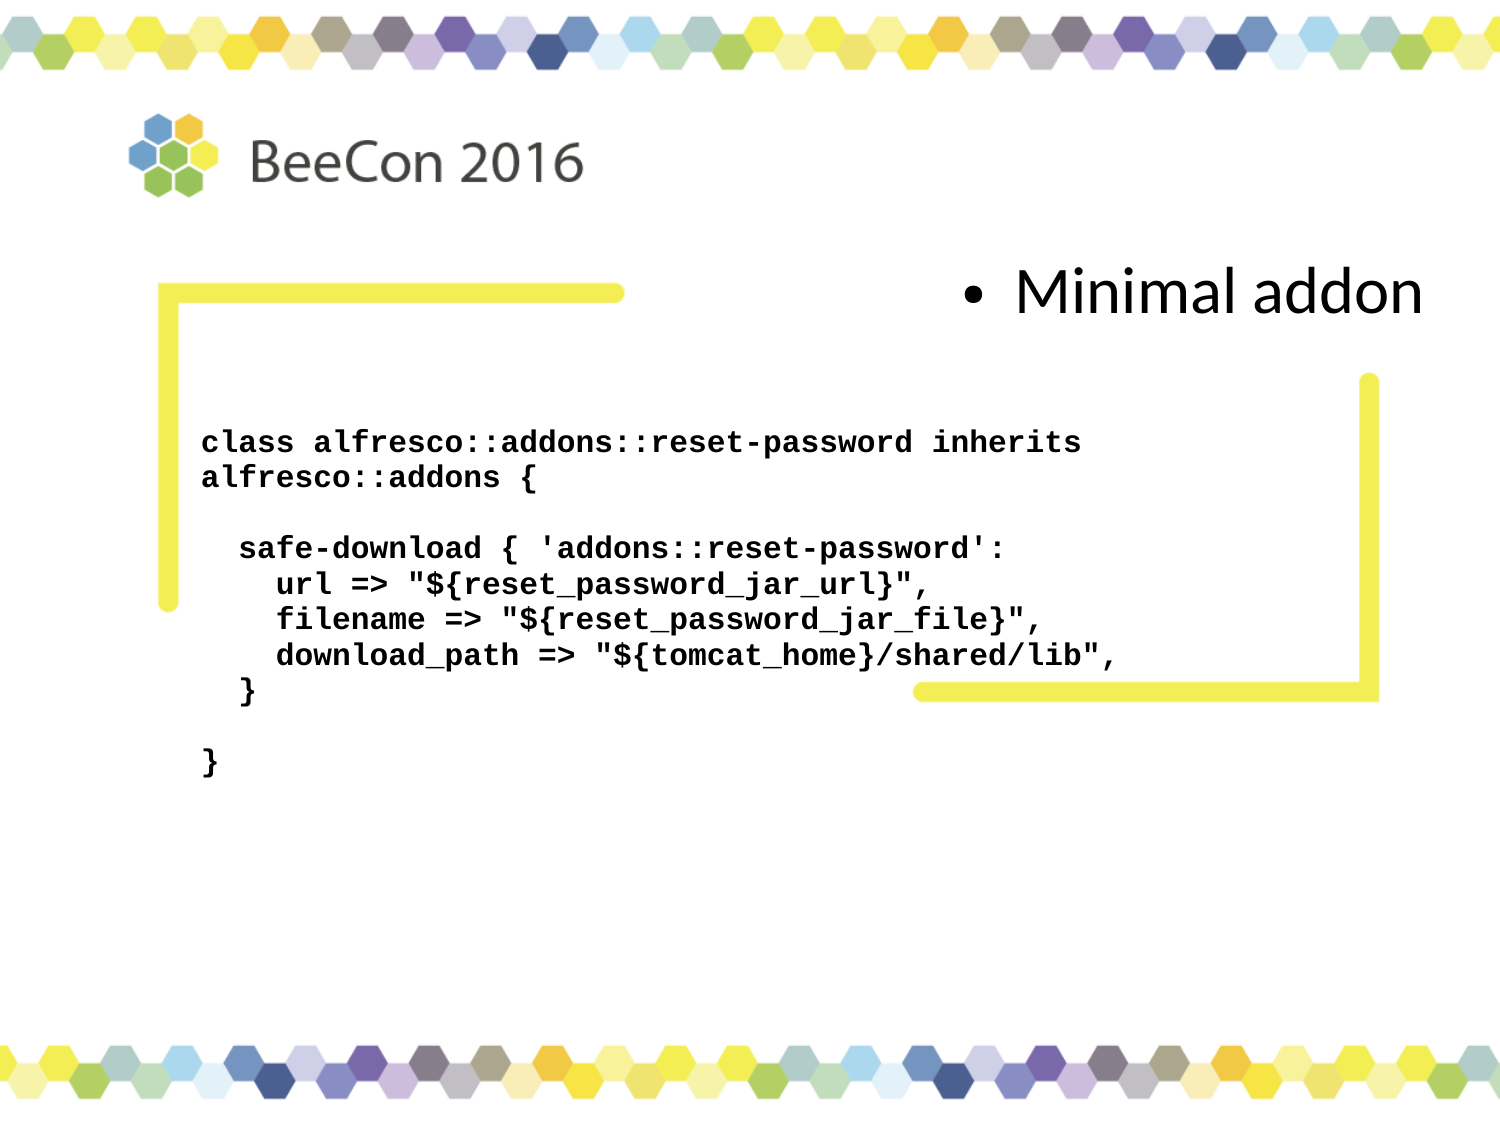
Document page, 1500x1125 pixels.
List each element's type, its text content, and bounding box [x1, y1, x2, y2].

picture [0, 0, 1500, 1125]
list Minimal addon [75, 263, 1425, 916]
